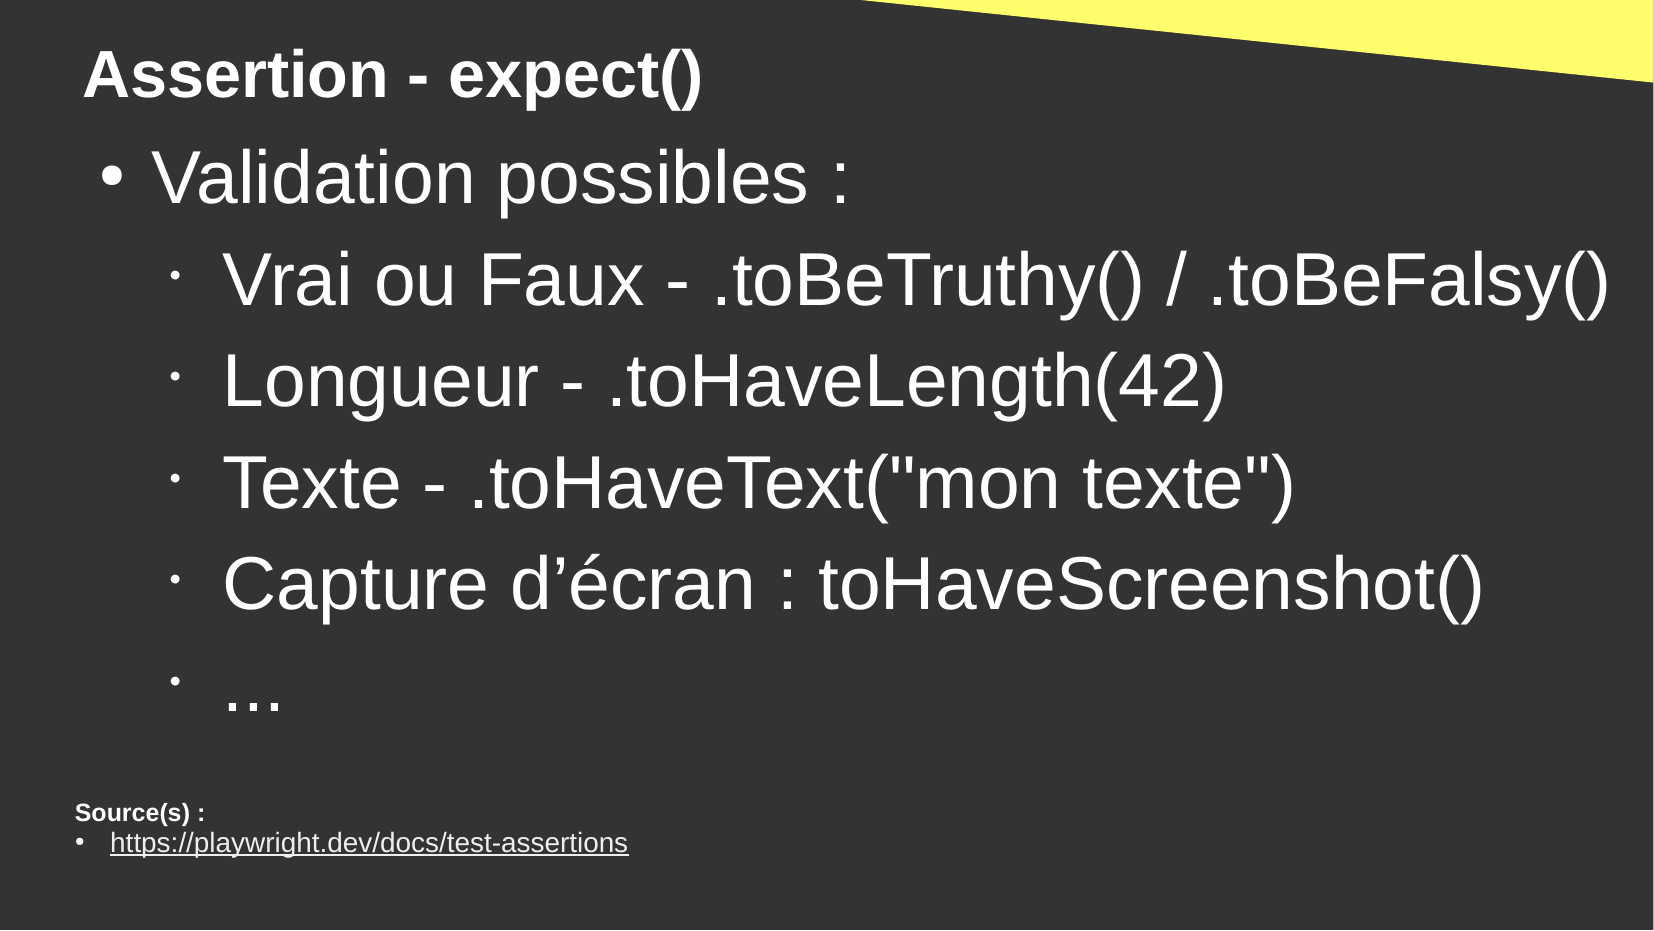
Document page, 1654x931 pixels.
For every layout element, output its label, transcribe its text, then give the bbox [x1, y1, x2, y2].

title Assertion - expect() [82, 37, 1004, 119]
text_box Source(s) : https://playwright.dev/docs/test-assertions [60, 791, 1546, 898]
list Validation possibles : Vrai ou Faux - .toBeTruthy() / .toBeFalsy() Longueur - .toHaveLength(42) Texte - .toHaveText("mon texte") Capture d’écran : toHaveScreenshot() ... [80, 135, 1619, 768]
text_box [860, 0, 1654, 83]
